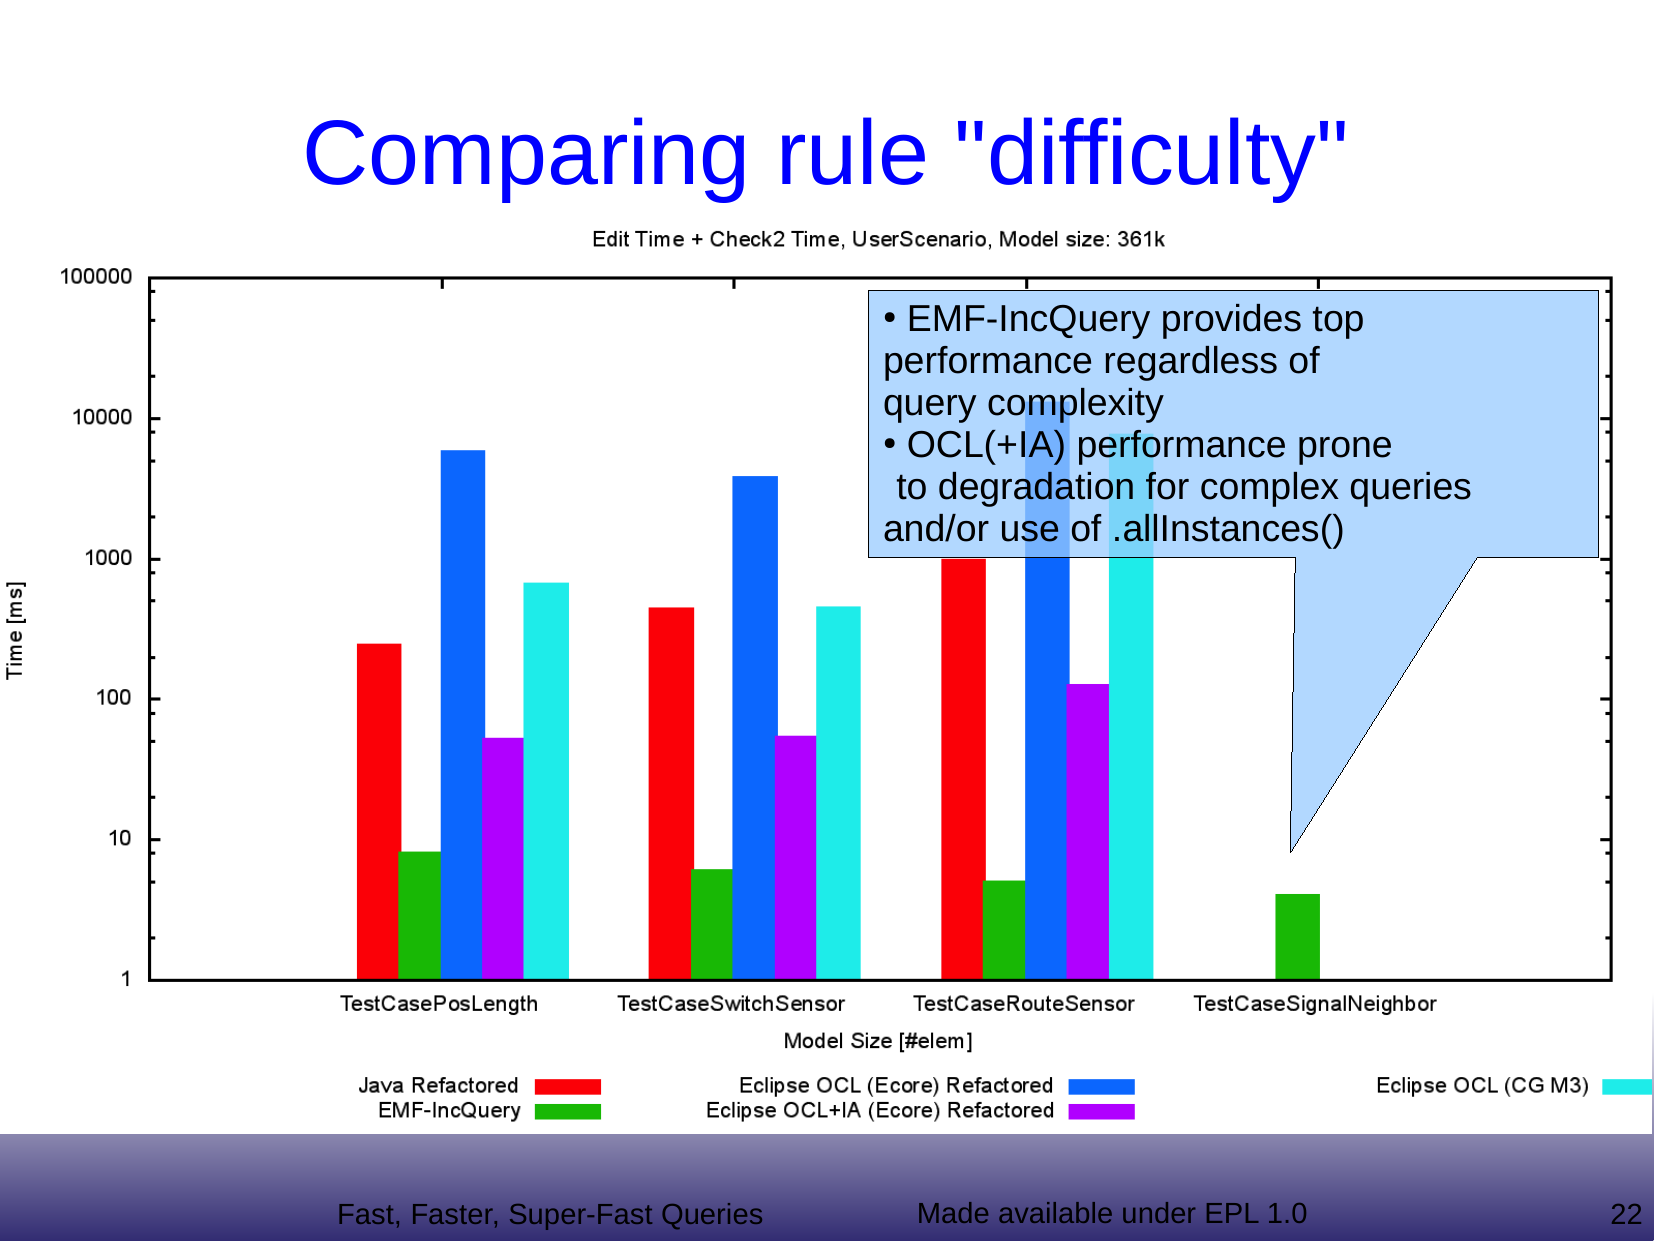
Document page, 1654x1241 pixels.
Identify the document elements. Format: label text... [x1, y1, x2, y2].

text_box EMF-IncQuery provides top performance regardless of query complexity OCL(+IA) performance prone to degradation for complex queries and/or use of .allInstances() [868, 290, 1599, 853]
title Comparing rule "difficulty" [82, 49, 1571, 257]
picture [0, 203, 1652, 1134]
